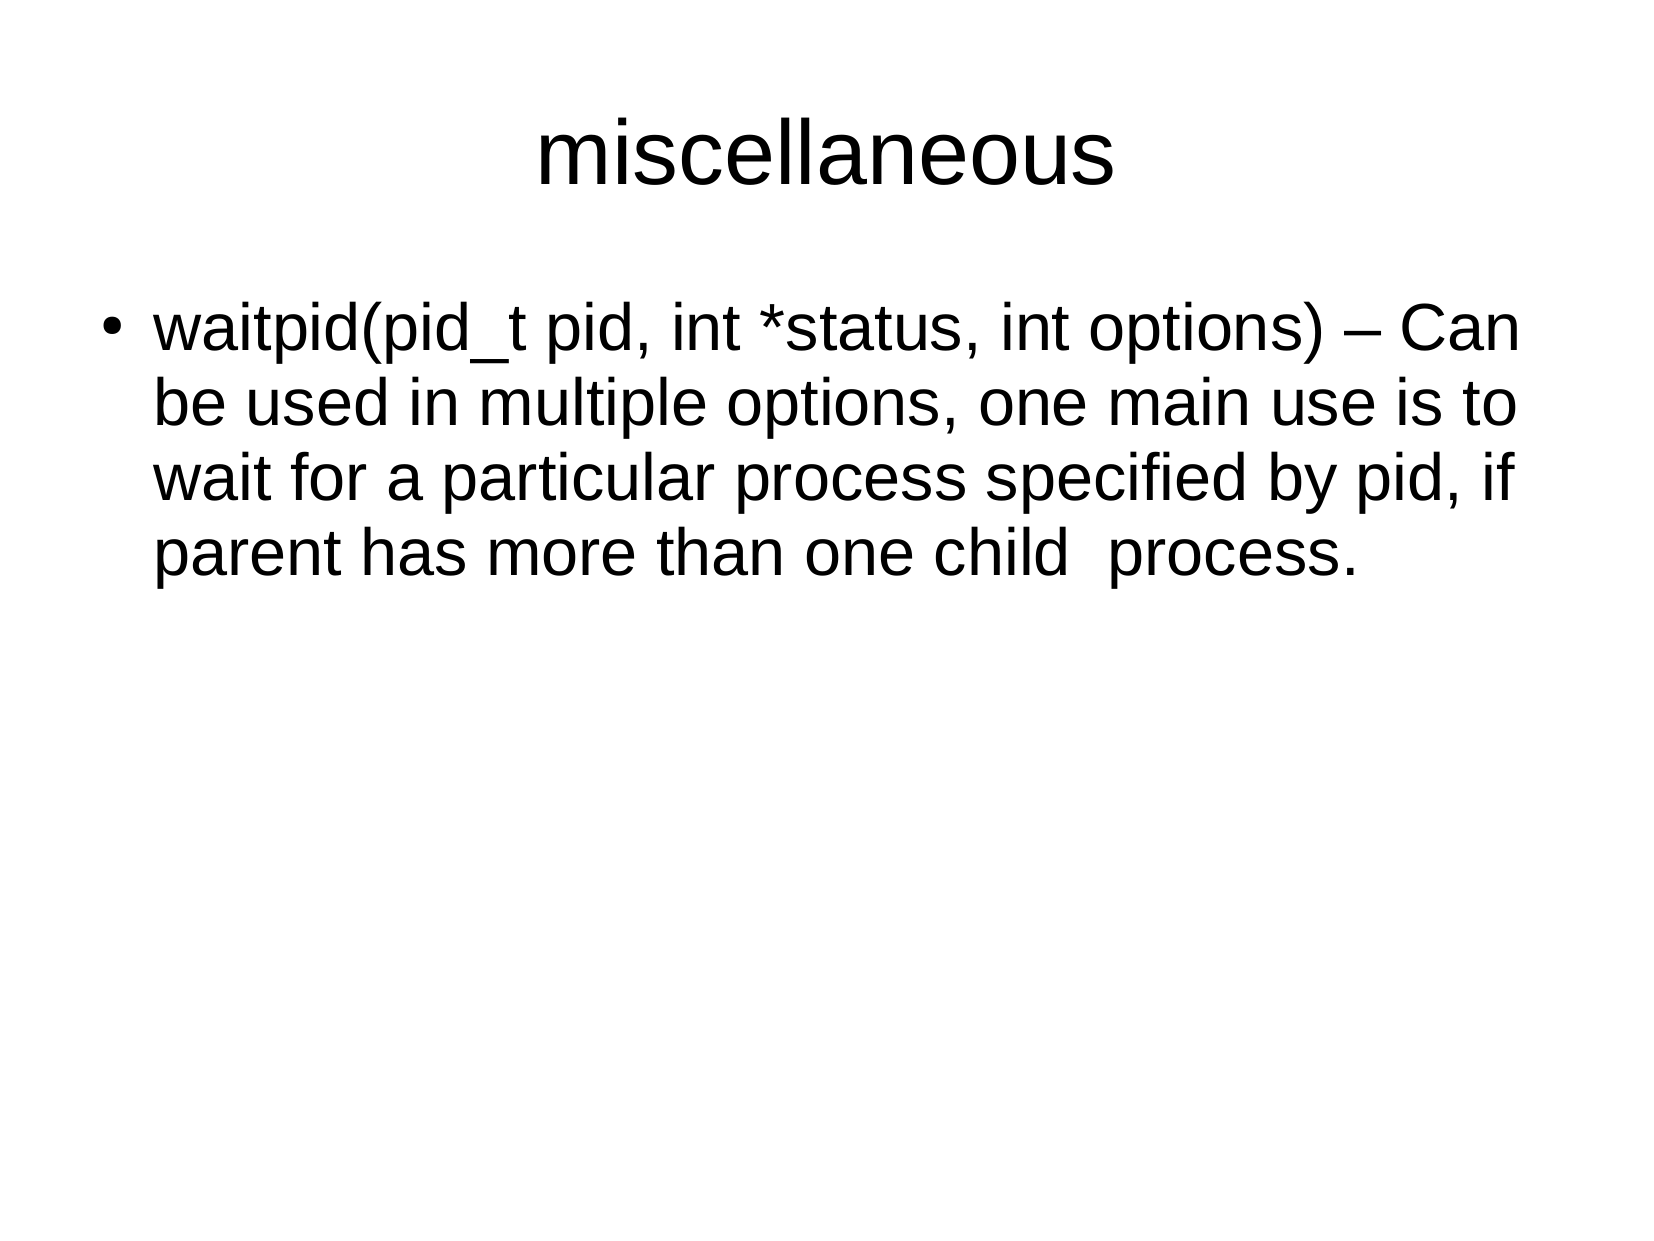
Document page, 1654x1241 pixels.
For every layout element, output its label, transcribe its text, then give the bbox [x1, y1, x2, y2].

title miscellaneous [82, 49, 1571, 257]
list waitpid(pid_t pid, int *status, int options) – Can be used in multiple options, one main use is to wait for a particular process specified by pid, if parent has more than one child process. [82, 290, 1571, 1010]
